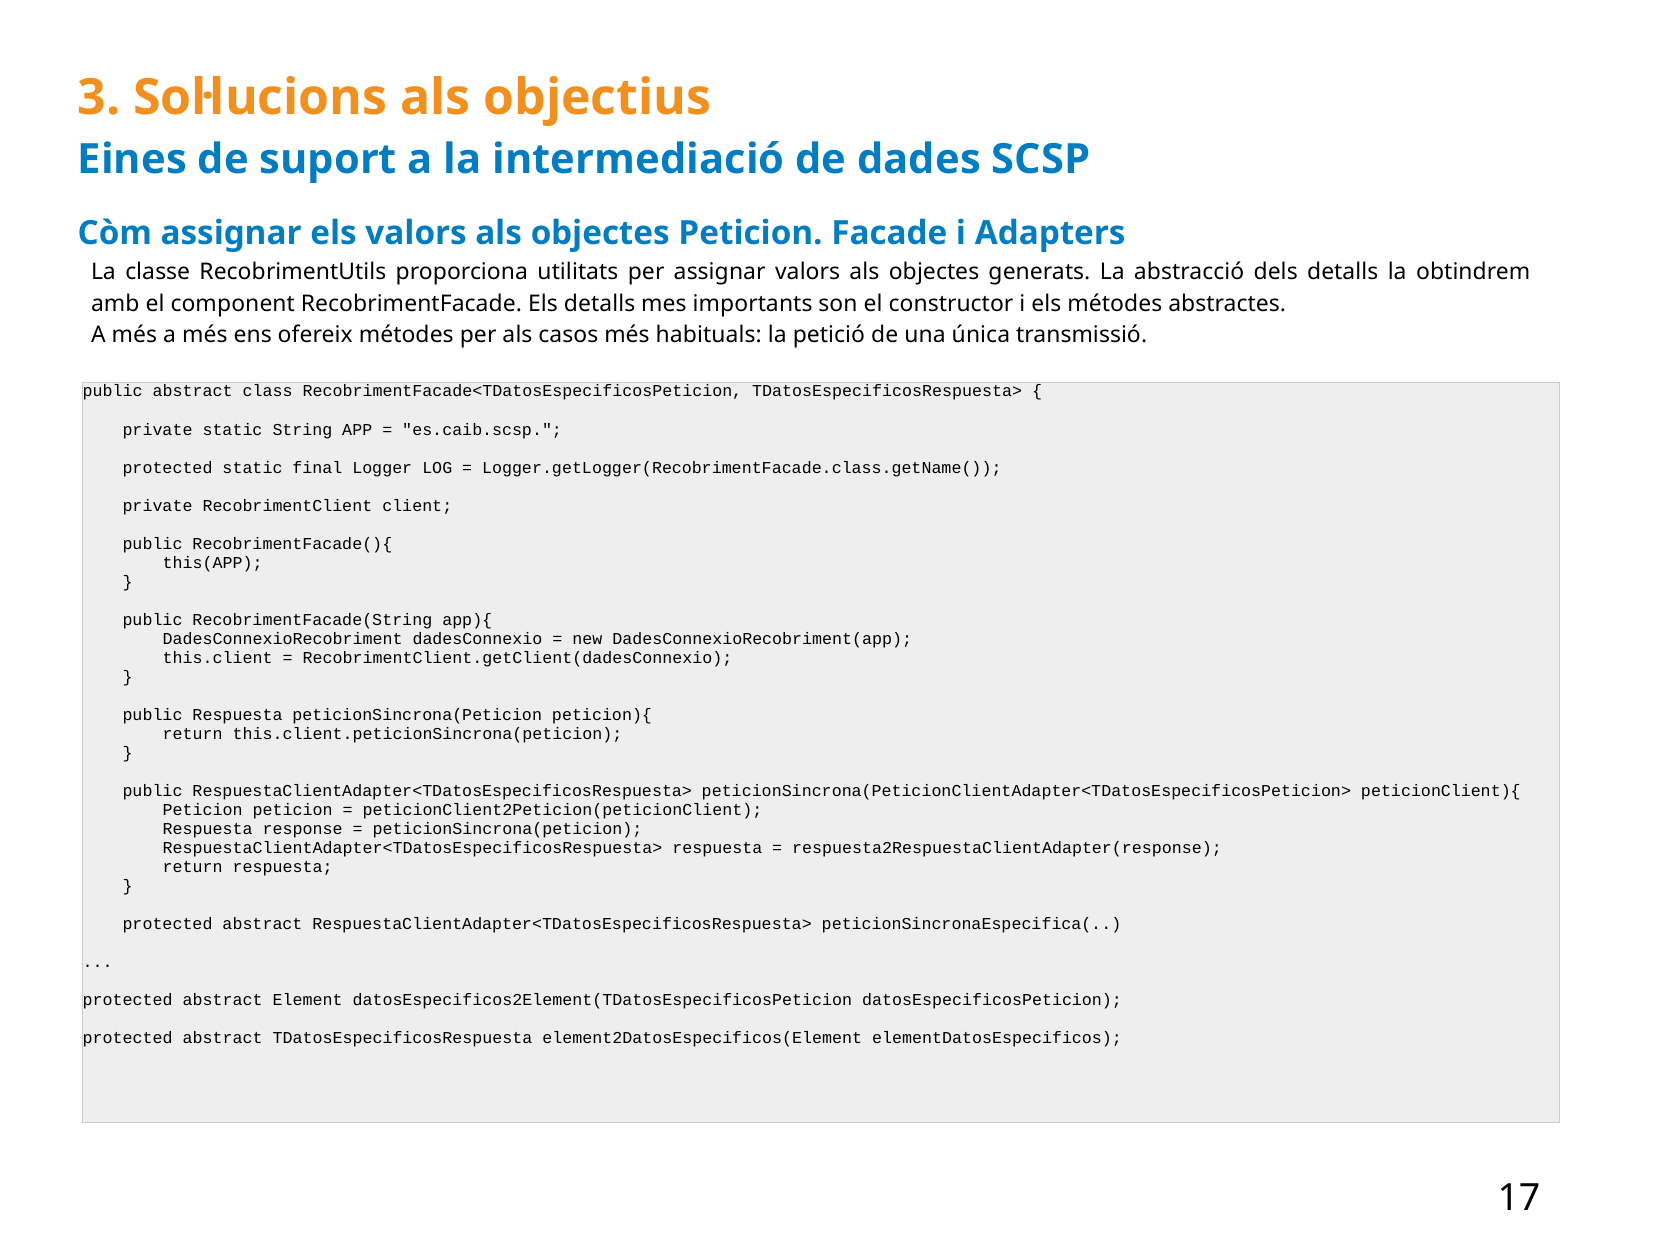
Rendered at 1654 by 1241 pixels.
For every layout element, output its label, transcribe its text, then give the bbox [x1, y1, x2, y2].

text_box La classe RecobrimentUtils proporciona utilitats per assignar valors als objectes generats. La abstracció dels detalls la obtindrem amb el component RecobrimentFacade. Els detalls mes importants son el constructor i els métodes abstractes. A més a més ens ofereix métodes per als casos més habituals: la petició de una única transmissió. [76, 248, 1548, 347]
text_box 3. Sol·lucions als objectius Eines de suport a la intermediació de dades SCSP Còm assignar els valors als objectes Peticion. Facade i Adapters [63, 53, 1535, 148]
text_box <número> [1482, 1163, 1654, 1229]
text_box public abstract class RecobrimentFacade<TDatosEspecificosPeticion, TDatosEspecificosRespuesta> { private static String APP = "es.caib.scsp."; protected static final Logger LOG = Logger.getLogger(RecobrimentFacade.class.getName()); private RecobrimentClient client; public RecobrimentFacade(){ this(APP); } public RecobrimentFacade(String app){ DadesConnexioRecobriment dadesConnexio = new DadesConnexioRecobriment(app); this.client = RecobrimentClient.getClient(dadesConnexio); } public Respuesta peticionSincrona(Peticion peticion){ return this.client.peticionSincrona(peticion); } public RespuestaClientAdapter<TDatosEspecificosRespuesta> peticionSincrona(PeticionClientAdapter<TDatosEspecificosPeticion> peticionClient){ Peticion peticion = peticionClient2Peticion(peticionClient); Respuesta response = peticionSincrona(peticion); RespuestaClientAdapter<TDatosEspecificosRespuesta> respuesta = respuesta2RespuestaClientAdapter(response); return respuesta; } protected abstract RespuestaClientAdapter<TDatosEspecificosRespuesta> peticionSincronaEspecifica(..) ... protected abstract Element datosEspecificos2Element(TDatosEspecificosPeticion datosEspecificosPeticion); protected abstract TDatosEspecificosRespuesta element2DatosEspecificos(Element elementDatosEspecificos); [82, 382, 1560, 1123]
